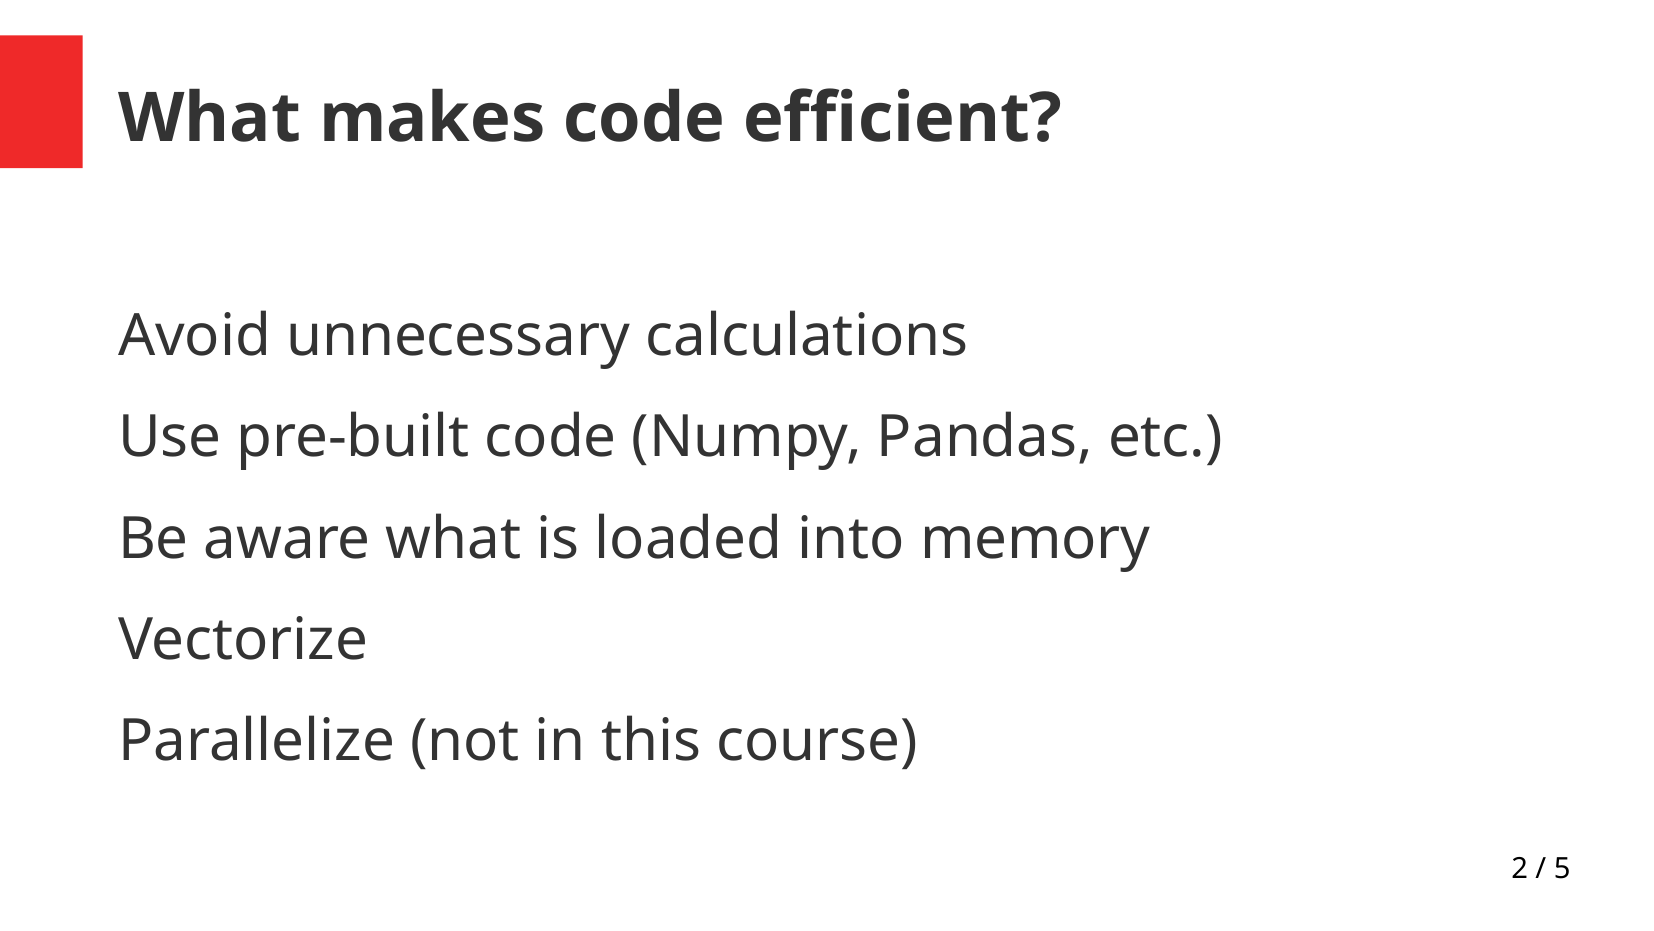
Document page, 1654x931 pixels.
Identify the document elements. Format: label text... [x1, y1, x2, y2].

list Avoid unnecessary calculations Use pre-built code (Numpy, Pandas, etc.) Be aware what is loaded into memory Vectorize Parallelize (not in this course) [118, 265, 1536, 806]
title What makes code efficient? [118, 36, 1571, 193]
